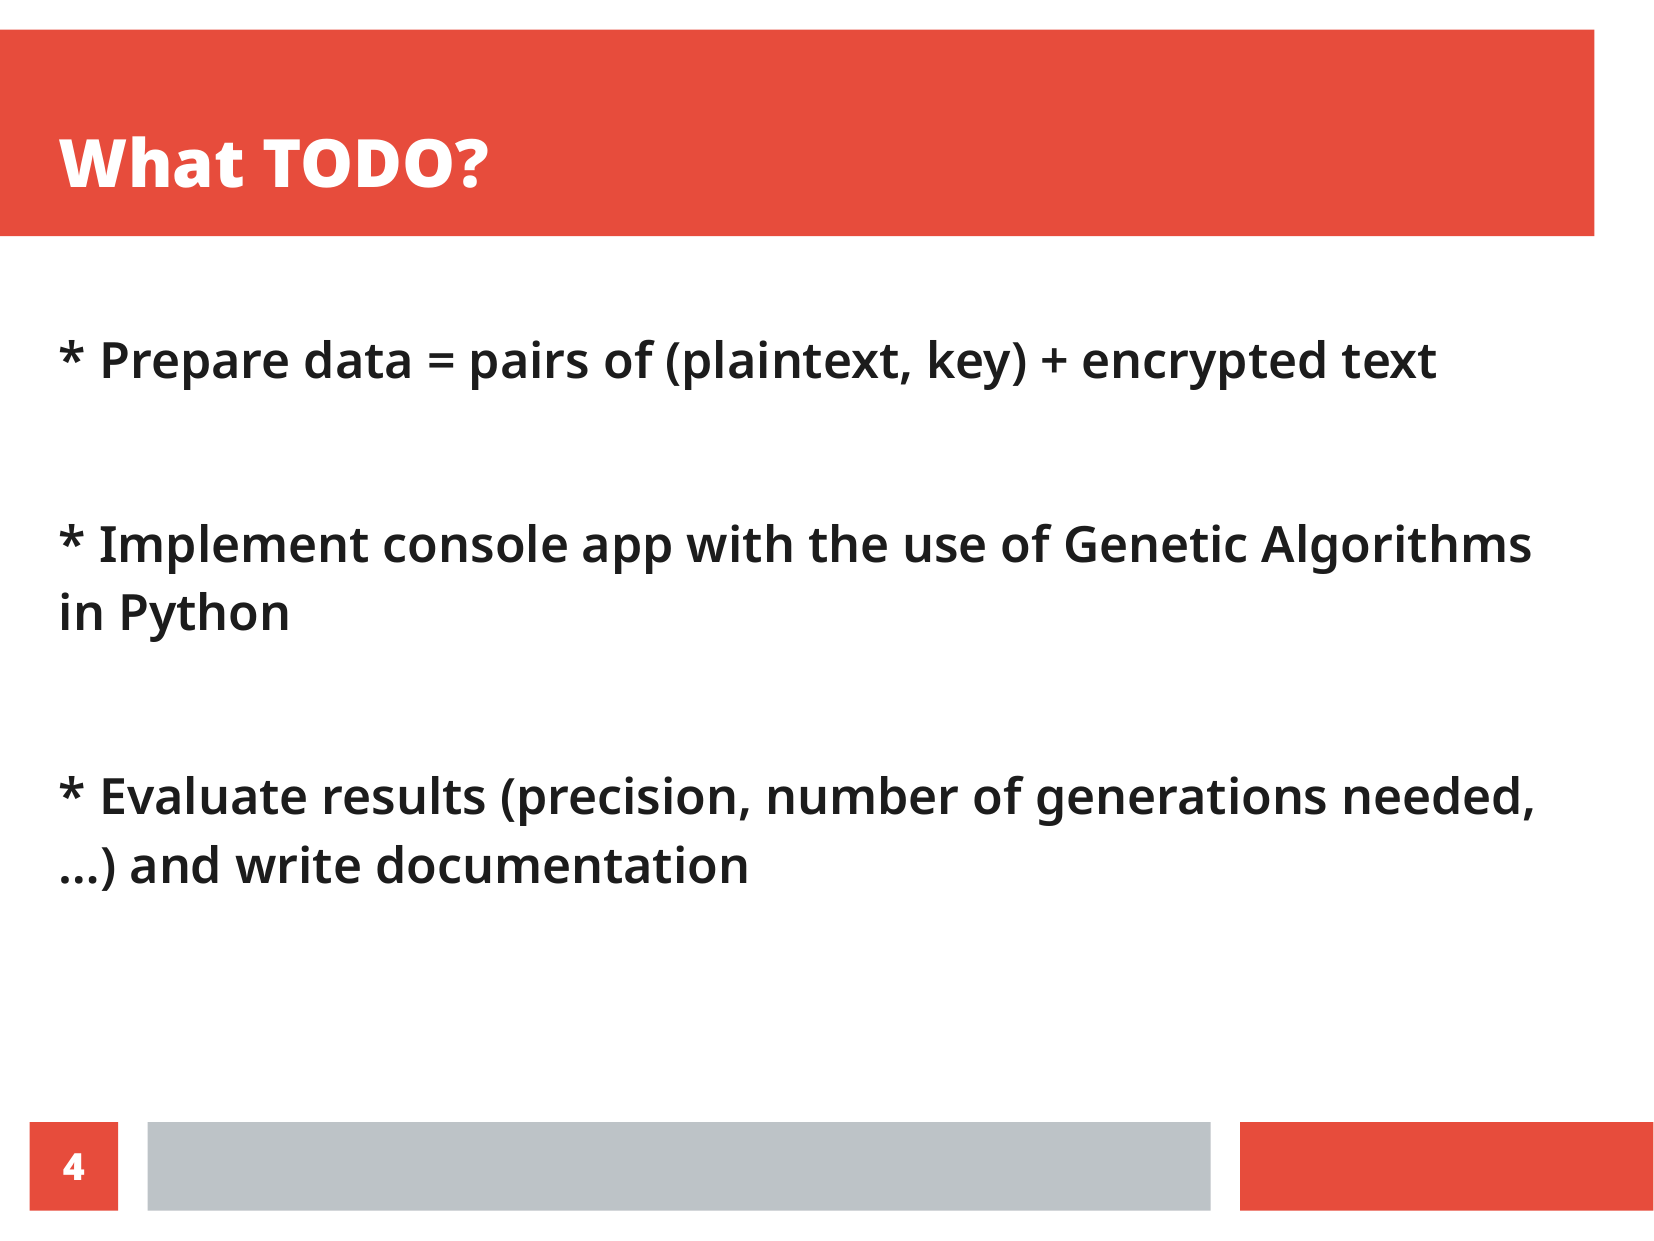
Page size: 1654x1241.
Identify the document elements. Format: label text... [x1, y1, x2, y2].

title What TODO? [59, 59, 1595, 207]
list * Prepare data = pairs of (plaintext, key) + encrypted text * Implement console app with the use of Genetic Algorithms in Python * Evaluate results (precision, number of generations needed, …) and write documentation [59, 324, 1565, 1093]
